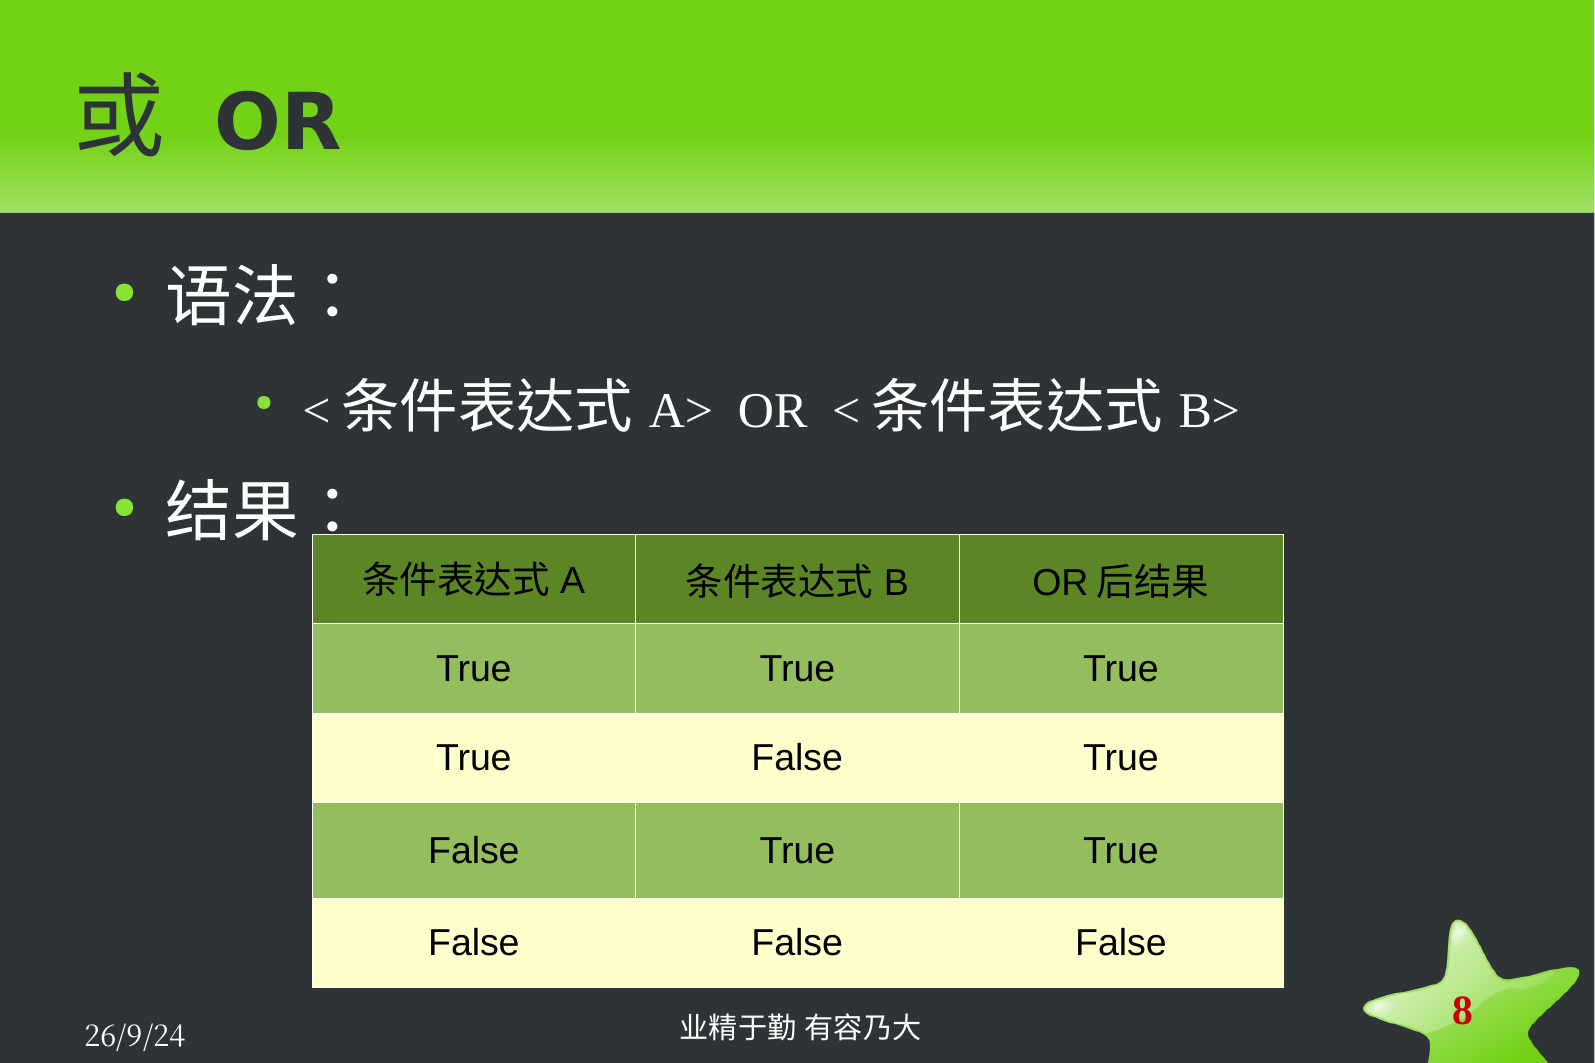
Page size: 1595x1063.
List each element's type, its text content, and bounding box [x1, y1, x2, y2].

table_cell True [960, 624, 1283, 713]
table_cell False [960, 899, 1283, 987]
table_cell True [636, 624, 959, 713]
table_cell False [313, 803, 635, 898]
table_cell True [313, 714, 635, 802]
table_cell False [636, 714, 959, 802]
list 语法： <条件表达式A> OR <条件表达式B> 结果： [79, 248, 1515, 951]
table_header 条件表达式B [636, 535, 959, 623]
table_header 条件表达式A [313, 535, 635, 623]
table_cell False [636, 899, 959, 987]
table_cell True [636, 803, 959, 898]
title 或 OR [74, 25, 1510, 203]
table_cell True [960, 803, 1283, 898]
picture [0, 0, 1595, 1063]
table_header OR后结果 [960, 535, 1283, 623]
table_cell False [313, 899, 635, 987]
table_cell True [960, 714, 1283, 802]
table_cell True [313, 624, 635, 713]
